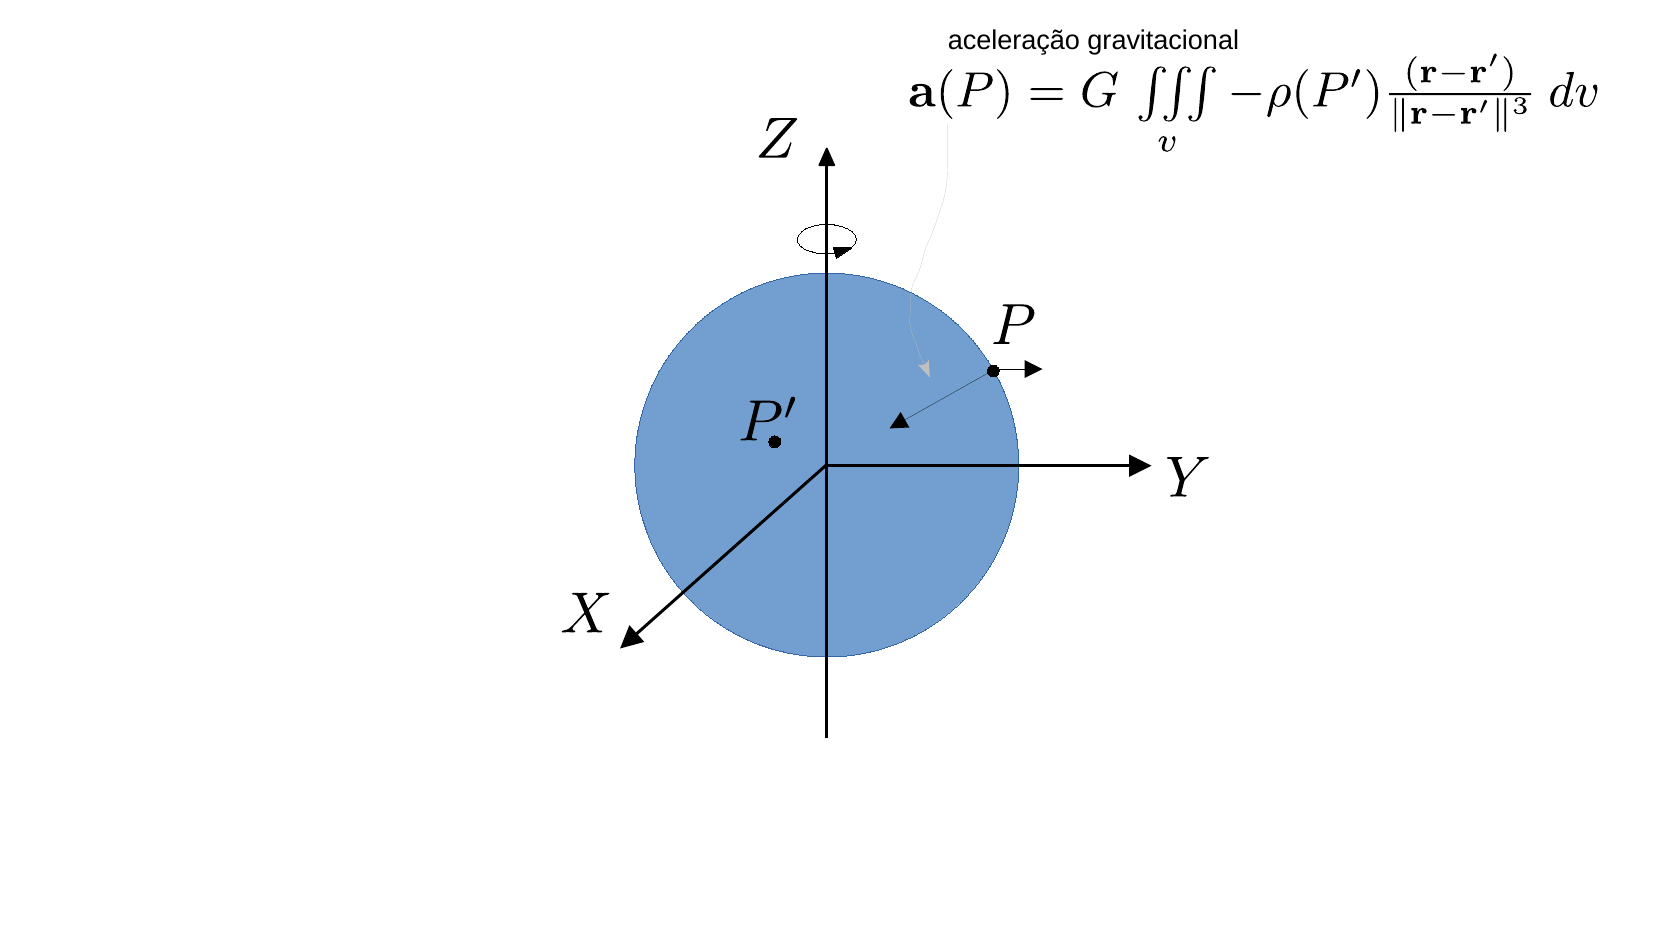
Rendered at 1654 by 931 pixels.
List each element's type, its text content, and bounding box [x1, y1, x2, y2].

picture [758, 118, 798, 158]
text_box [634, 273, 825, 591]
picture [1166, 457, 1209, 497]
text_box [684, 470, 825, 657]
picture [909, 53, 1598, 152]
text_box [833, 247, 852, 259]
text_box [828, 273, 1019, 464]
picture [561, 592, 610, 633]
picture [738, 394, 798, 443]
text_box [828, 467, 1019, 657]
picture [993, 304, 1035, 344]
text_box aceleração gravitacional [933, 17, 1254, 63]
